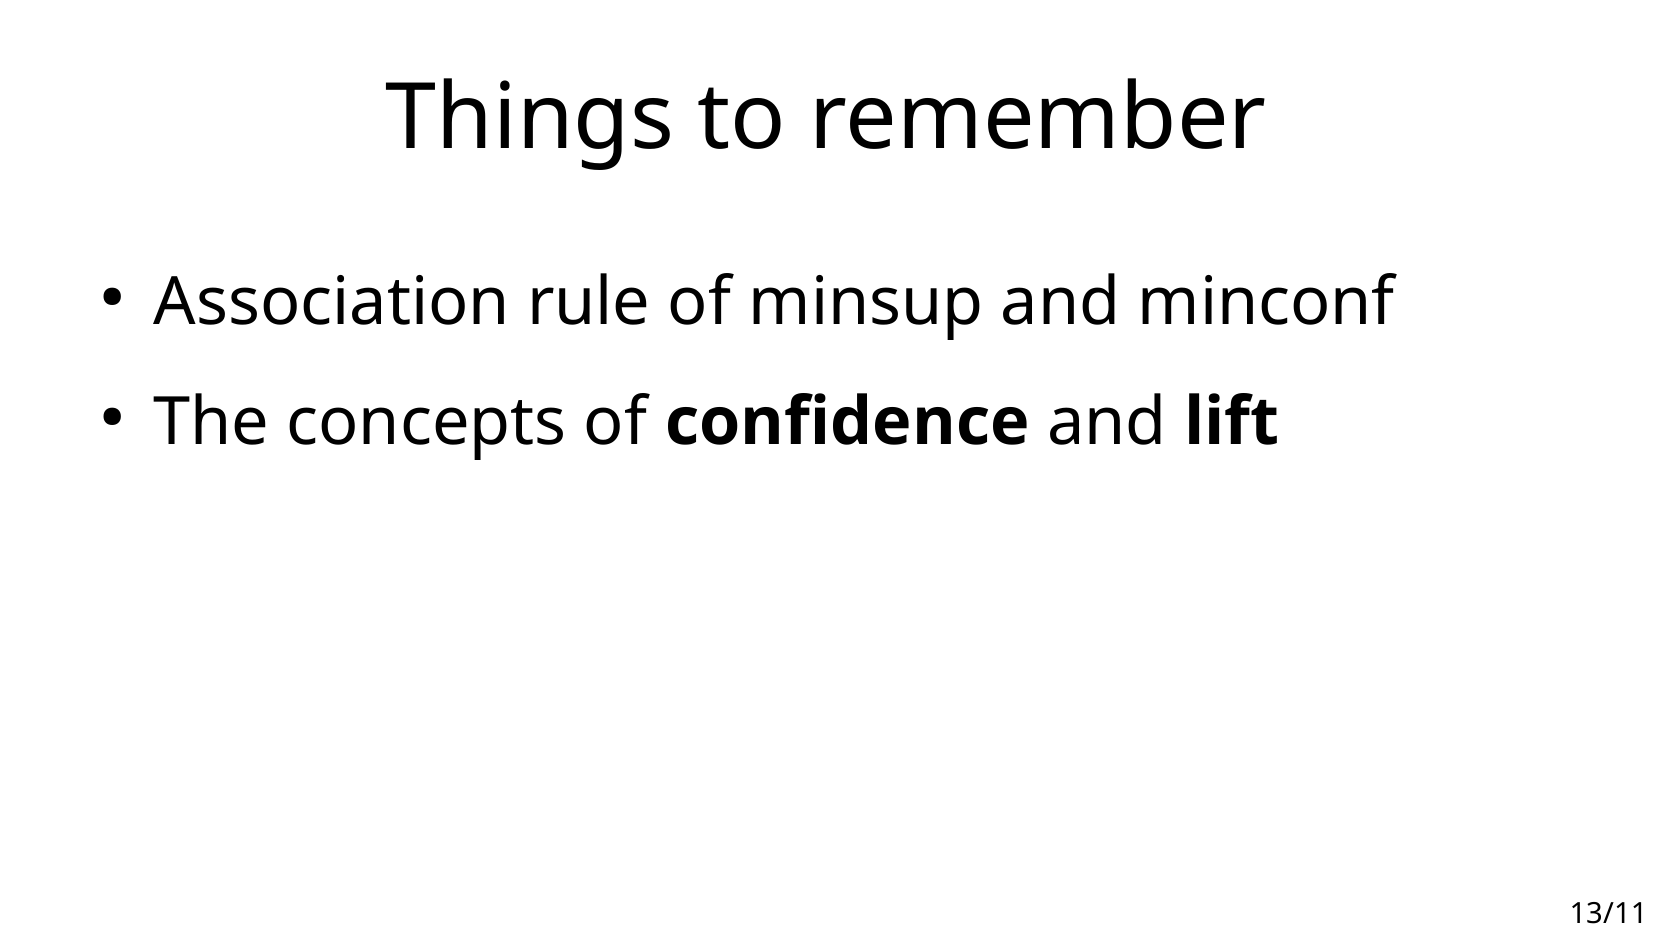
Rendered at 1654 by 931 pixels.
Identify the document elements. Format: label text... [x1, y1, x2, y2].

title Things to remember [82, 1, 1571, 226]
list Association rule of minsup and minconf The concepts of confidence and lift [82, 253, 1571, 793]
